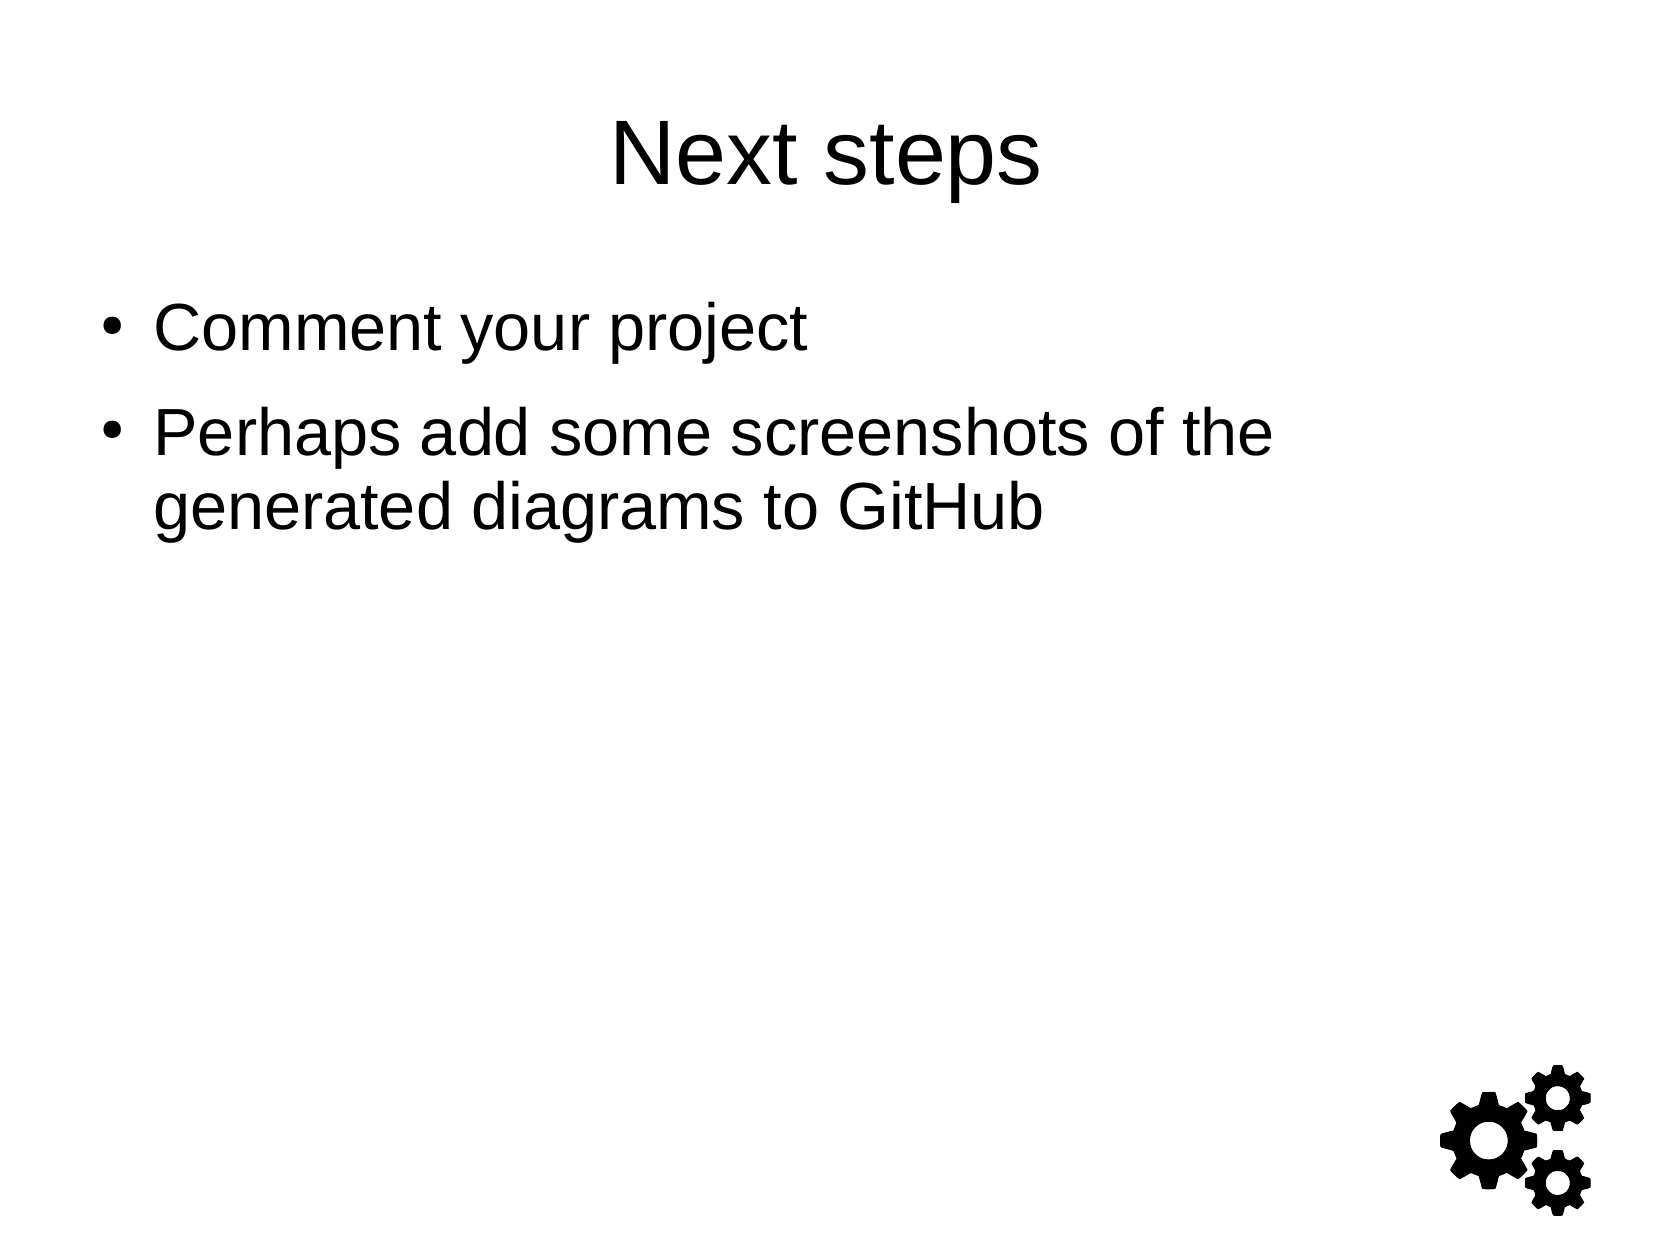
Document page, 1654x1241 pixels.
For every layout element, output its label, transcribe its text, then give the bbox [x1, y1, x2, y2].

picture [1440, 1065, 1591, 1216]
title Next steps [82, 49, 1571, 257]
list Comment your project Perhaps add some screenshots of the generated diagrams to GitHub [82, 290, 1571, 1010]
